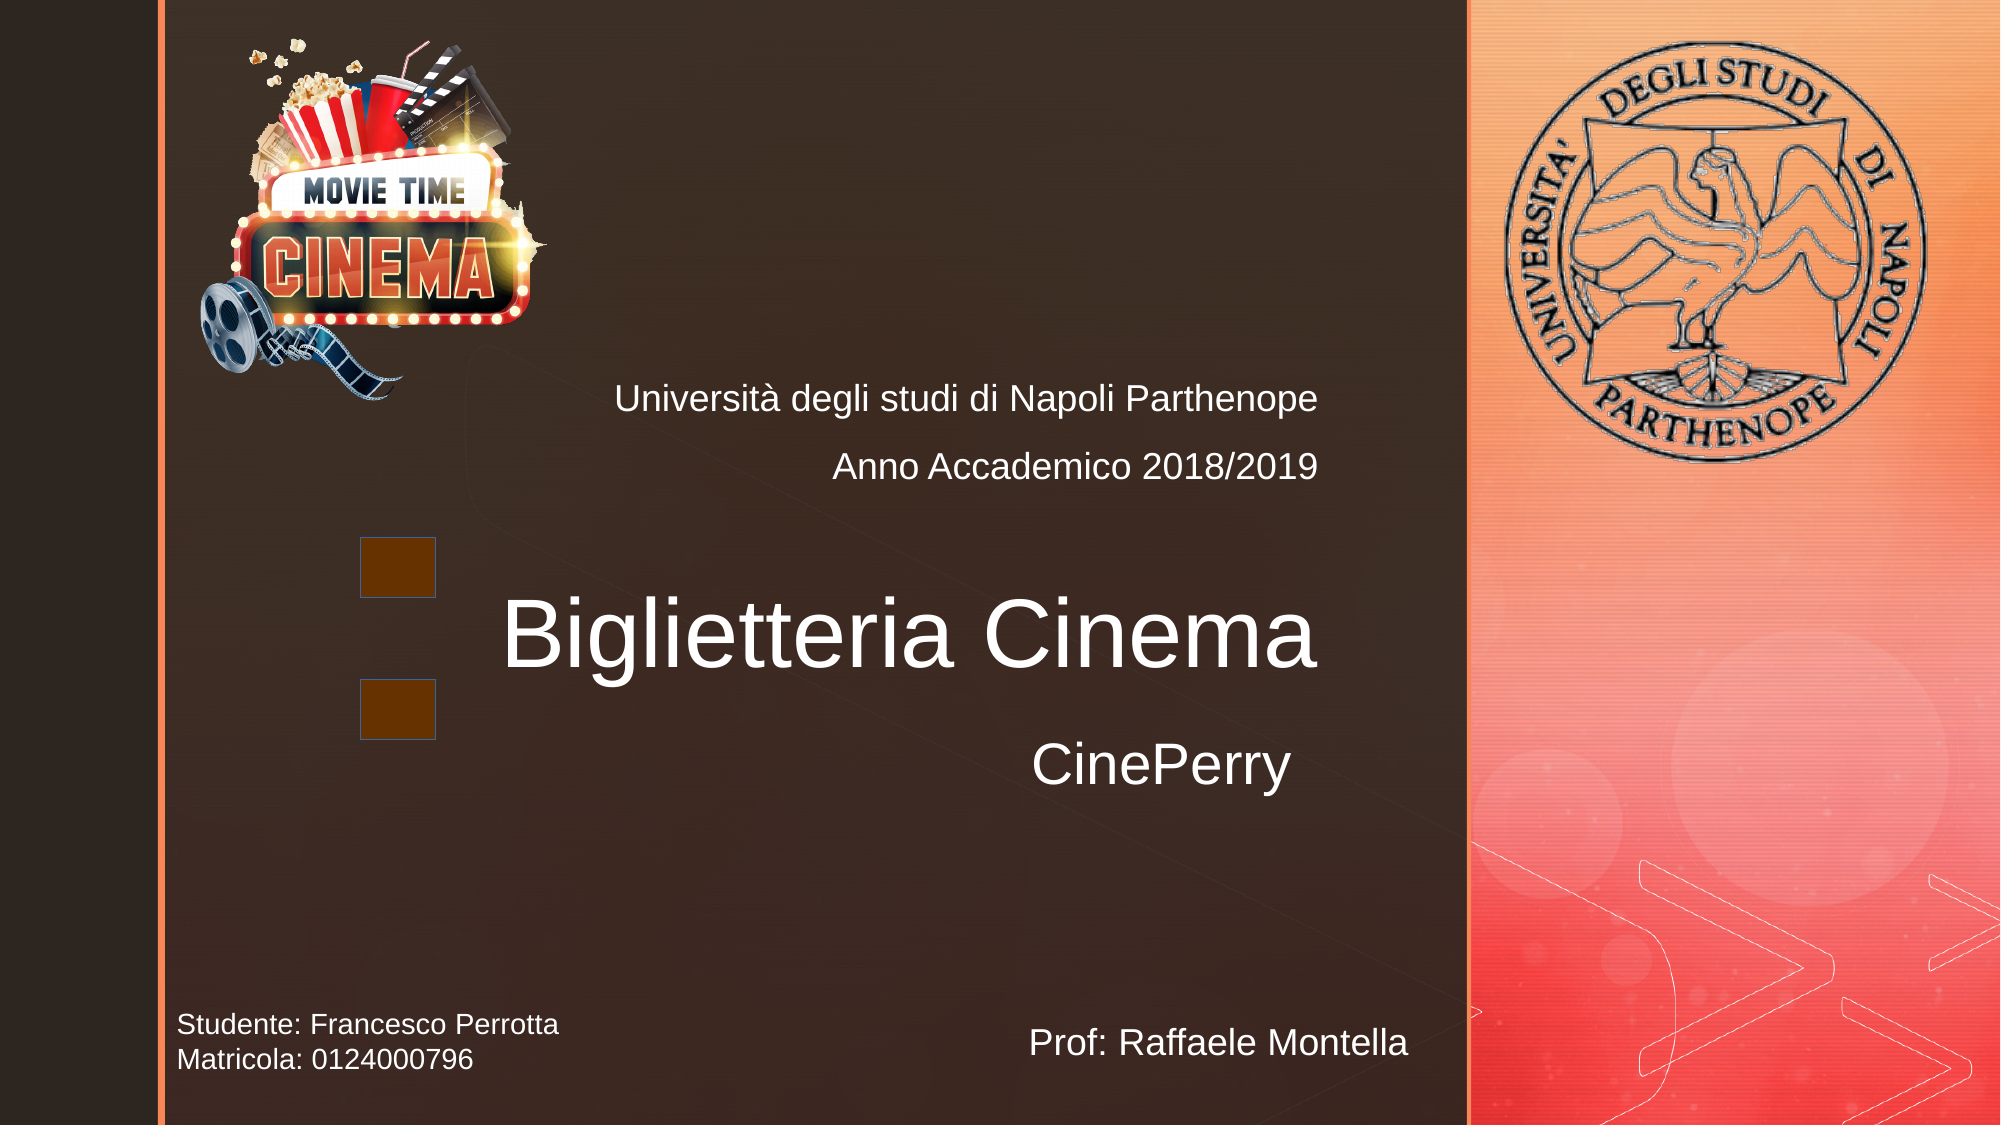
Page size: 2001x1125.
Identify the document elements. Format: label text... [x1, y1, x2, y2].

picture [1472, 0, 2001, 1125]
text_box [360, 537, 436, 598]
text_box Studente: Francesco Perrotta Matricola: 0124000796 [161, 998, 602, 1083]
title Biglietteria Cinema CinePerry [428, 562, 1334, 935]
text_box Prof: Raffaele Montella [1013, 1010, 1459, 1071]
subtitle Università degli studi di Napoli Parthenope Anno Accademico 2018/2019 [454, 372, 1334, 563]
picture [154, 0, 610, 456]
text_box [360, 679, 436, 740]
